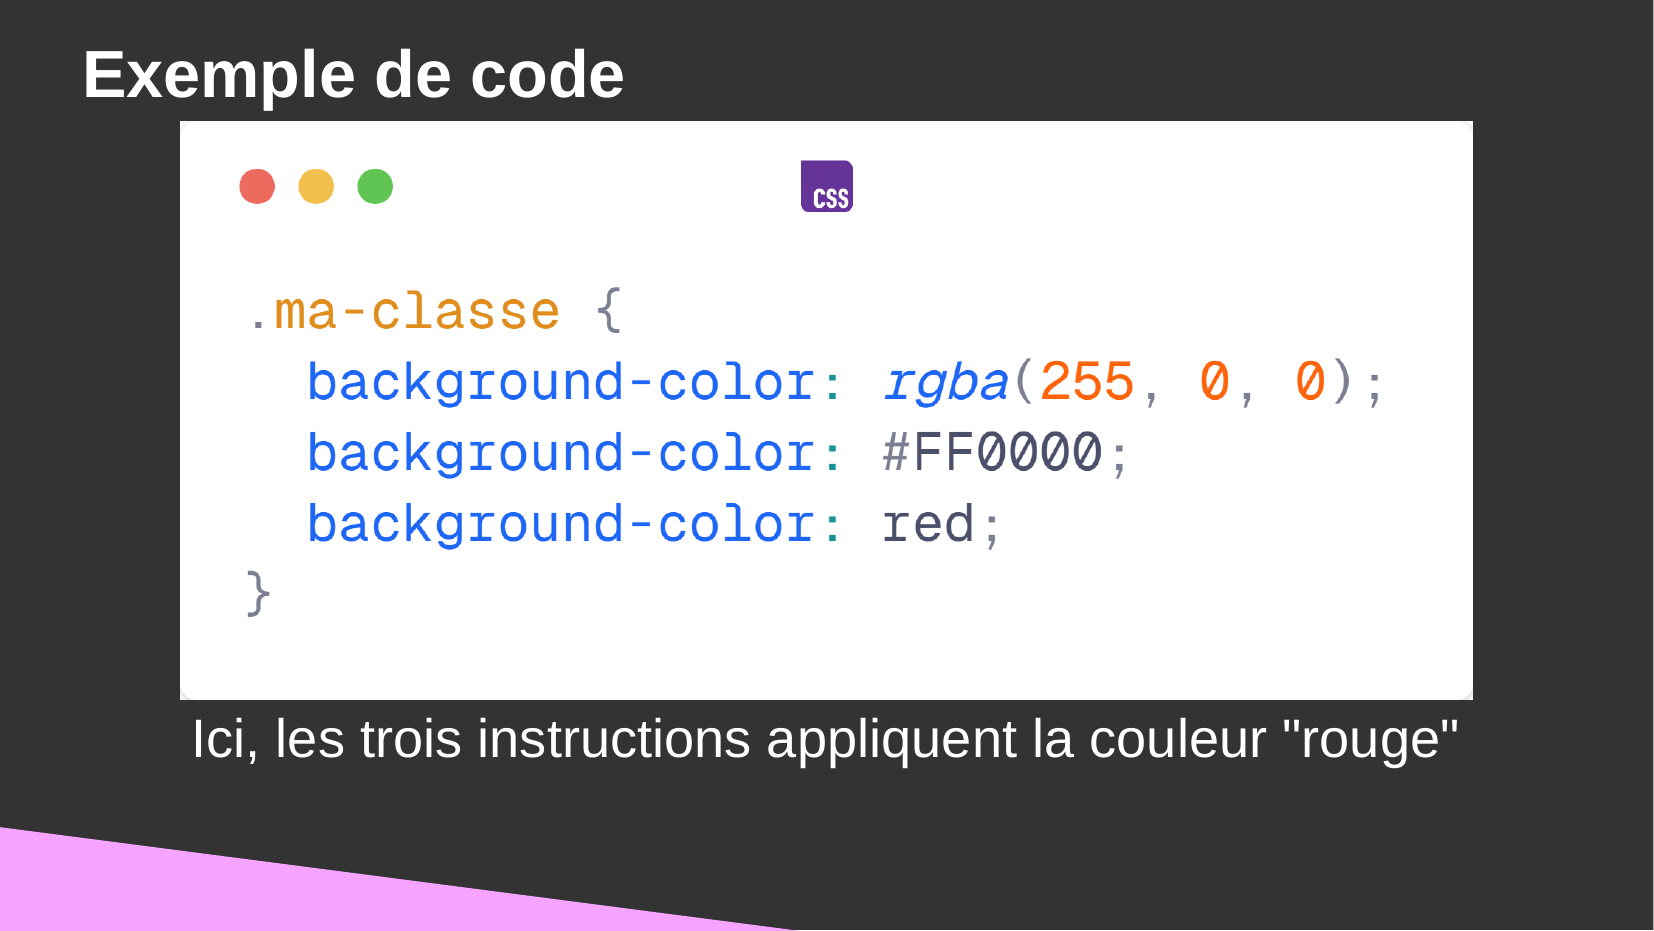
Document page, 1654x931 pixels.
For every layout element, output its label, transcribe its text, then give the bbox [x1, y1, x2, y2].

title Exemple de code [82, 37, 1571, 122]
title Ici, les trois instructions appliquent la couleur "rouge" [165, 708, 1489, 780]
picture [180, 121, 1473, 700]
text_box [0, 827, 801, 931]
